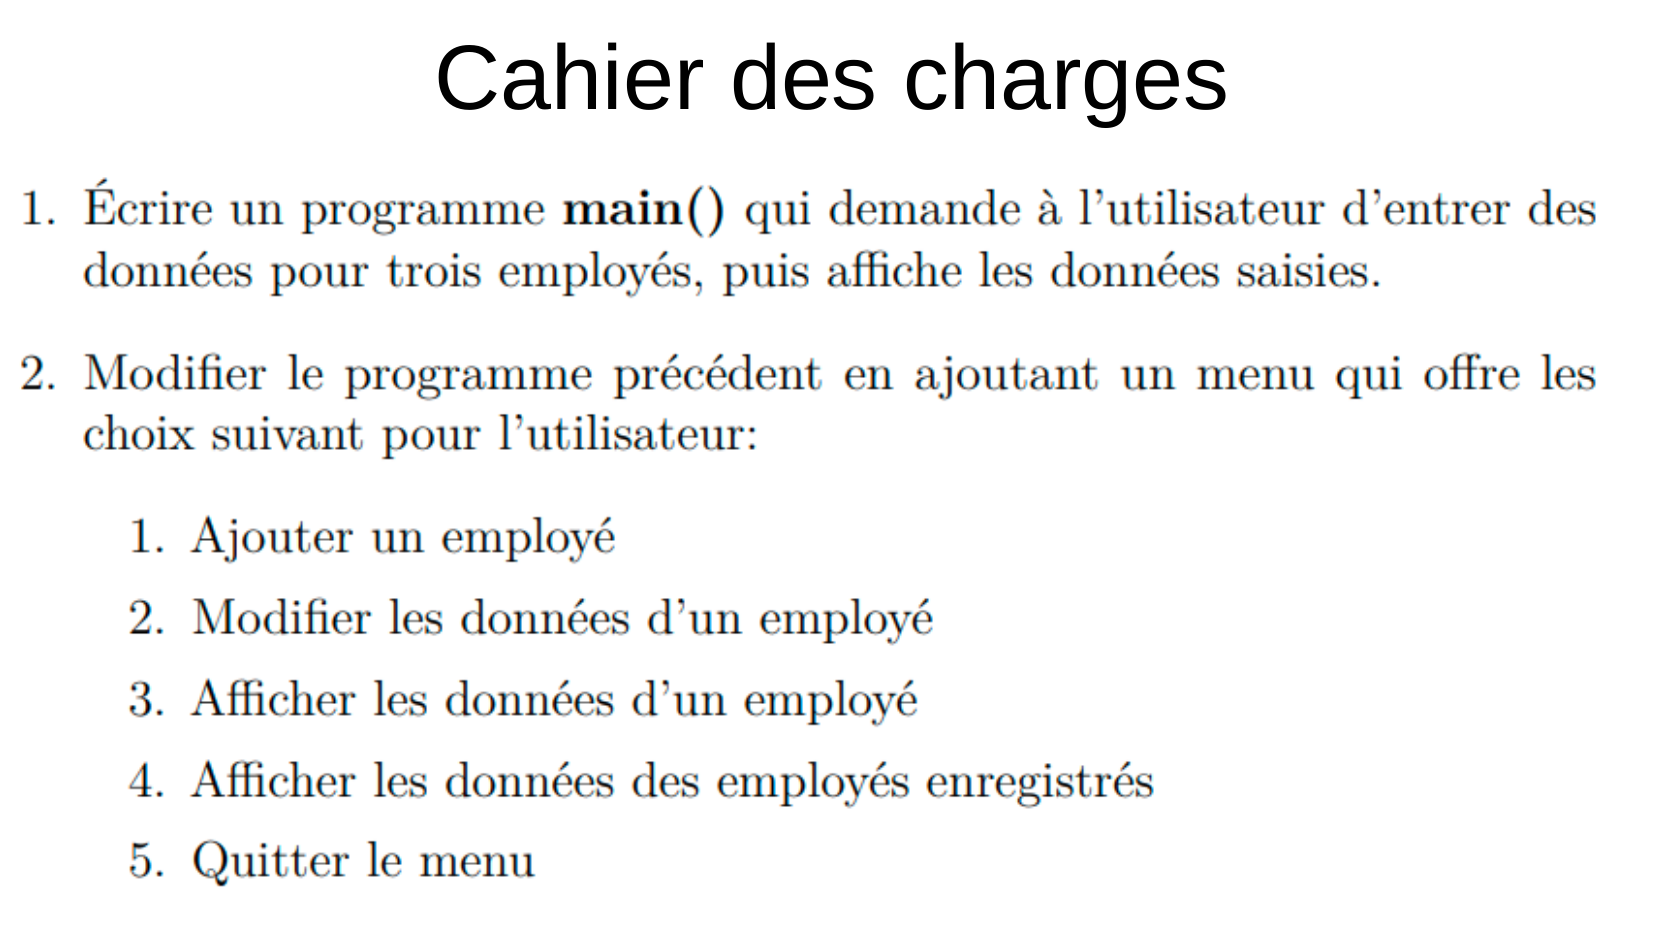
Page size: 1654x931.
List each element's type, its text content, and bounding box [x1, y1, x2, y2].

title Cahier des charges [88, 0, 1577, 147]
picture [0, 147, 1650, 931]
